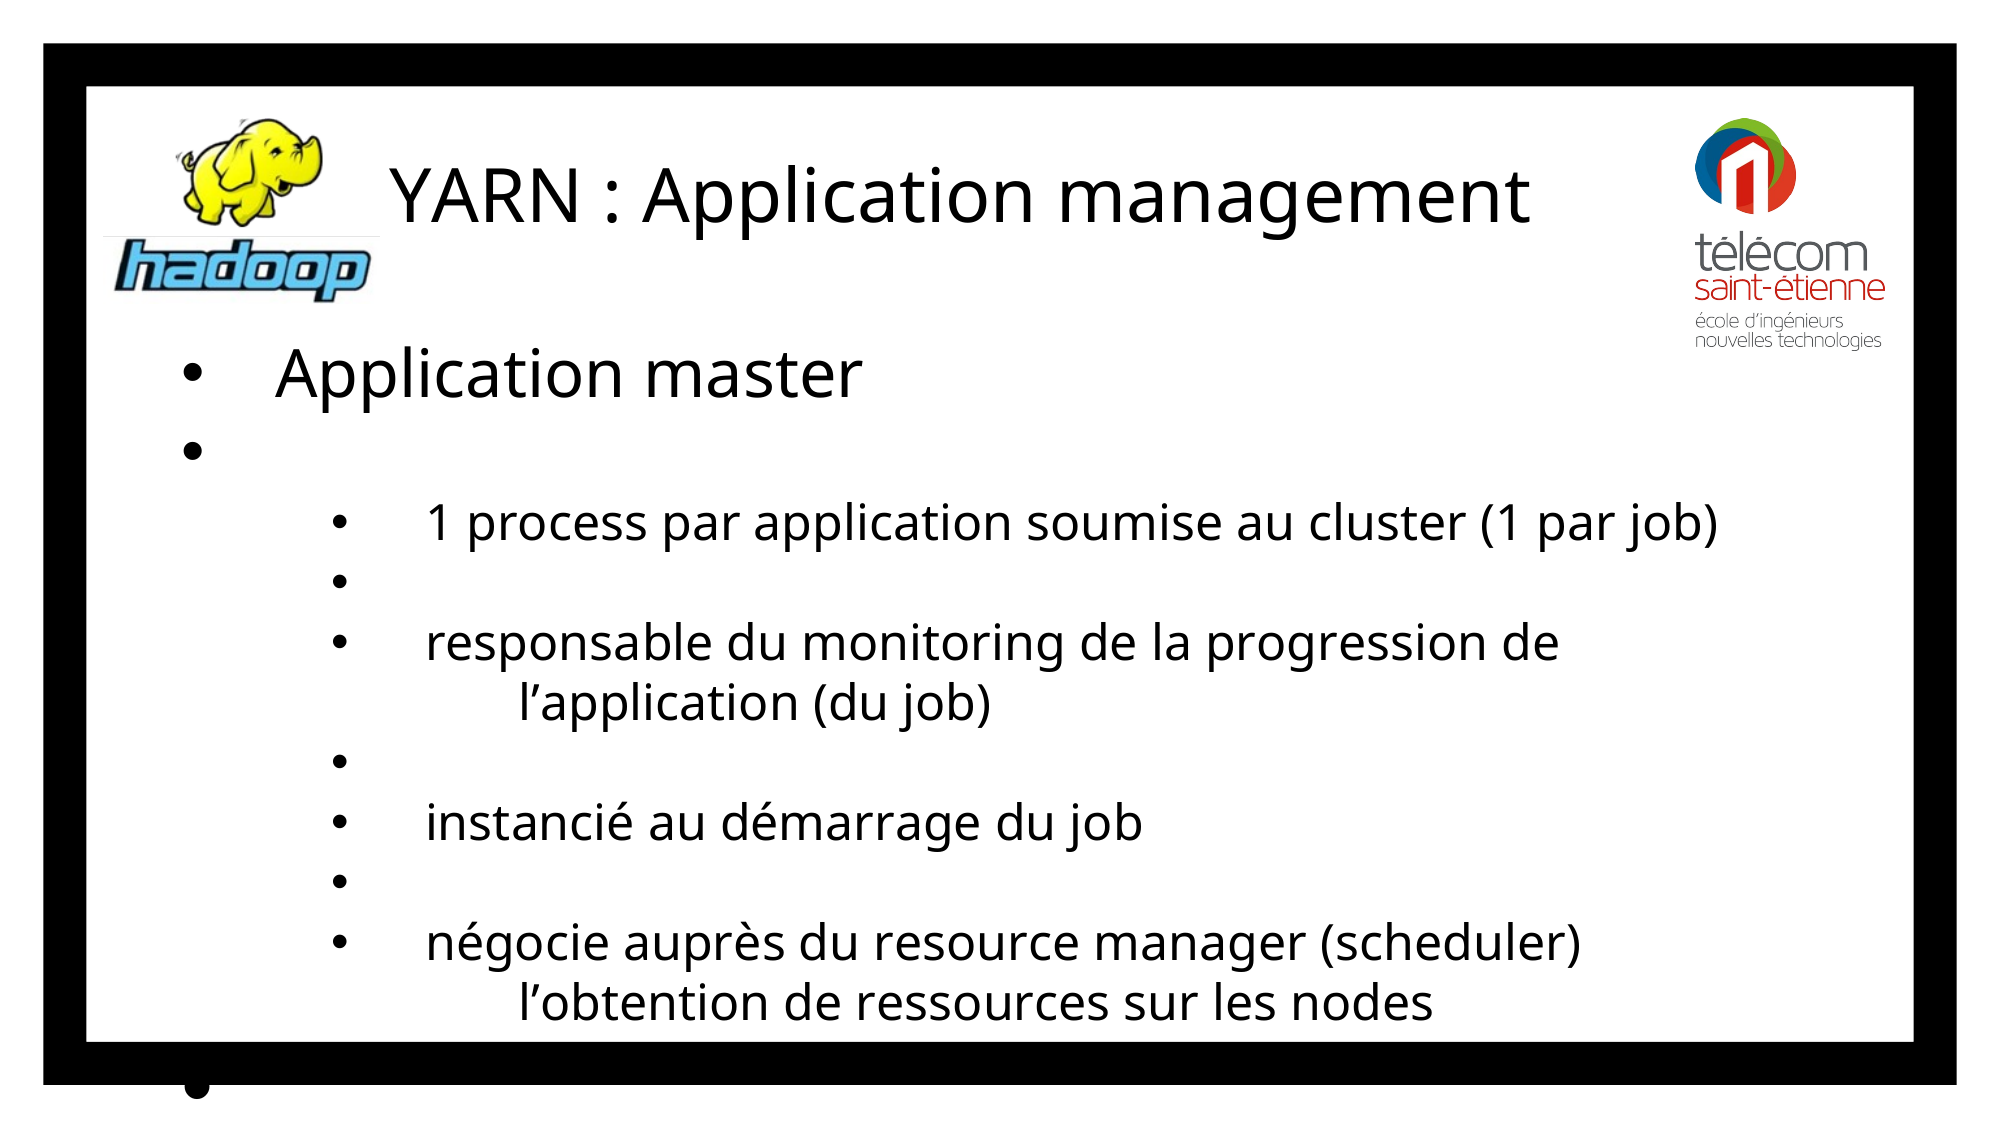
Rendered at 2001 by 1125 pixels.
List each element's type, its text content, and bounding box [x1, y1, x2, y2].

title YARN : Application management [380, 138, 1849, 304]
picture [1715, 134, 1730, 138]
picture [1695, 118, 1885, 351]
picture [103, 118, 380, 305]
text_box Application master 1 process par application soumise au cluster (1 par job) responsable du monitoring de la progression de l’application (du job) instancié au démarrage du job négocie auprès du resource manager (scheduler) l’obtention de ressources sur les nodes [166, 323, 1849, 1125]
